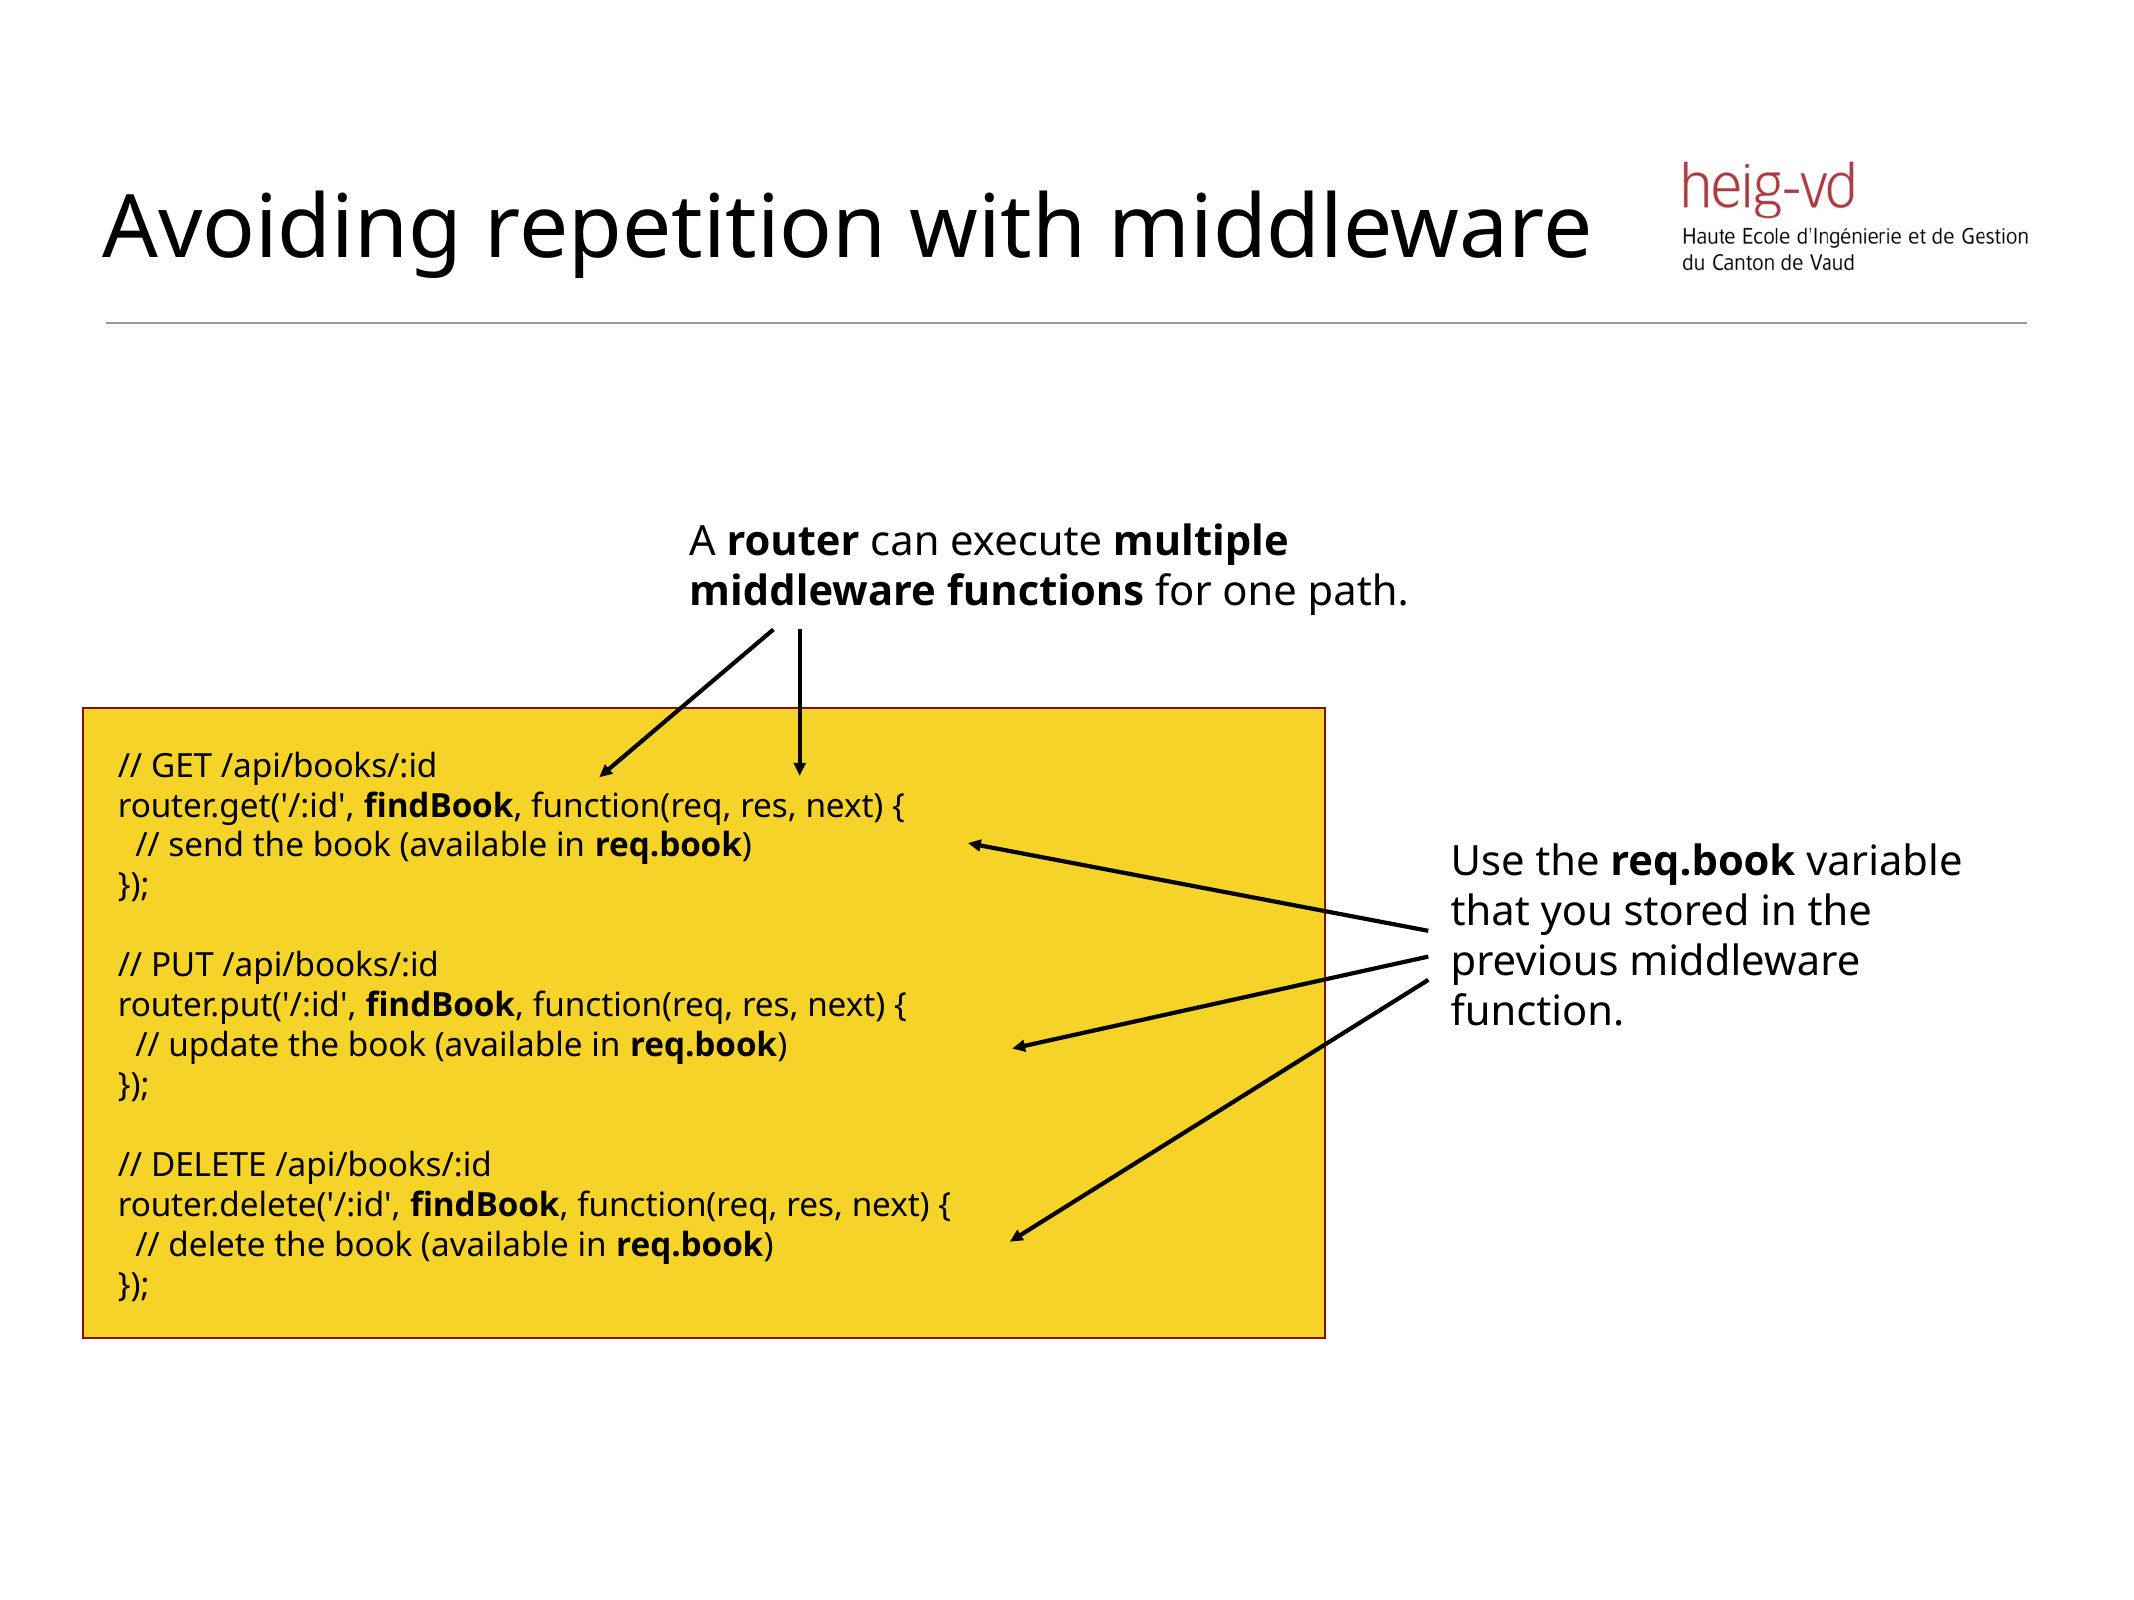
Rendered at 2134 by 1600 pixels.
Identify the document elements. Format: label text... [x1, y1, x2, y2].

text_box A router can execute multiple middleware functions for one path. [680, 505, 1554, 623]
text_box Use the req.book variable that you stored in the previous middleware function. [1442, 825, 2052, 1043]
text_box // GET /api/books/:id router.get('/:id', findBook, function(req, res, next) { // send the book (available in req.book) }); // PUT /api/books/:id router.put('/:id', findBook, function(req, res, next) { // update the book (available in req.book) }); // DELETE /api/books/:id router.delete('/:id', findBook, function(req, res, next) { // delete the book (available in req.book) }); [82, 708, 1325, 1339]
title Avoiding repetition with middleware [93, 54, 2040, 284]
